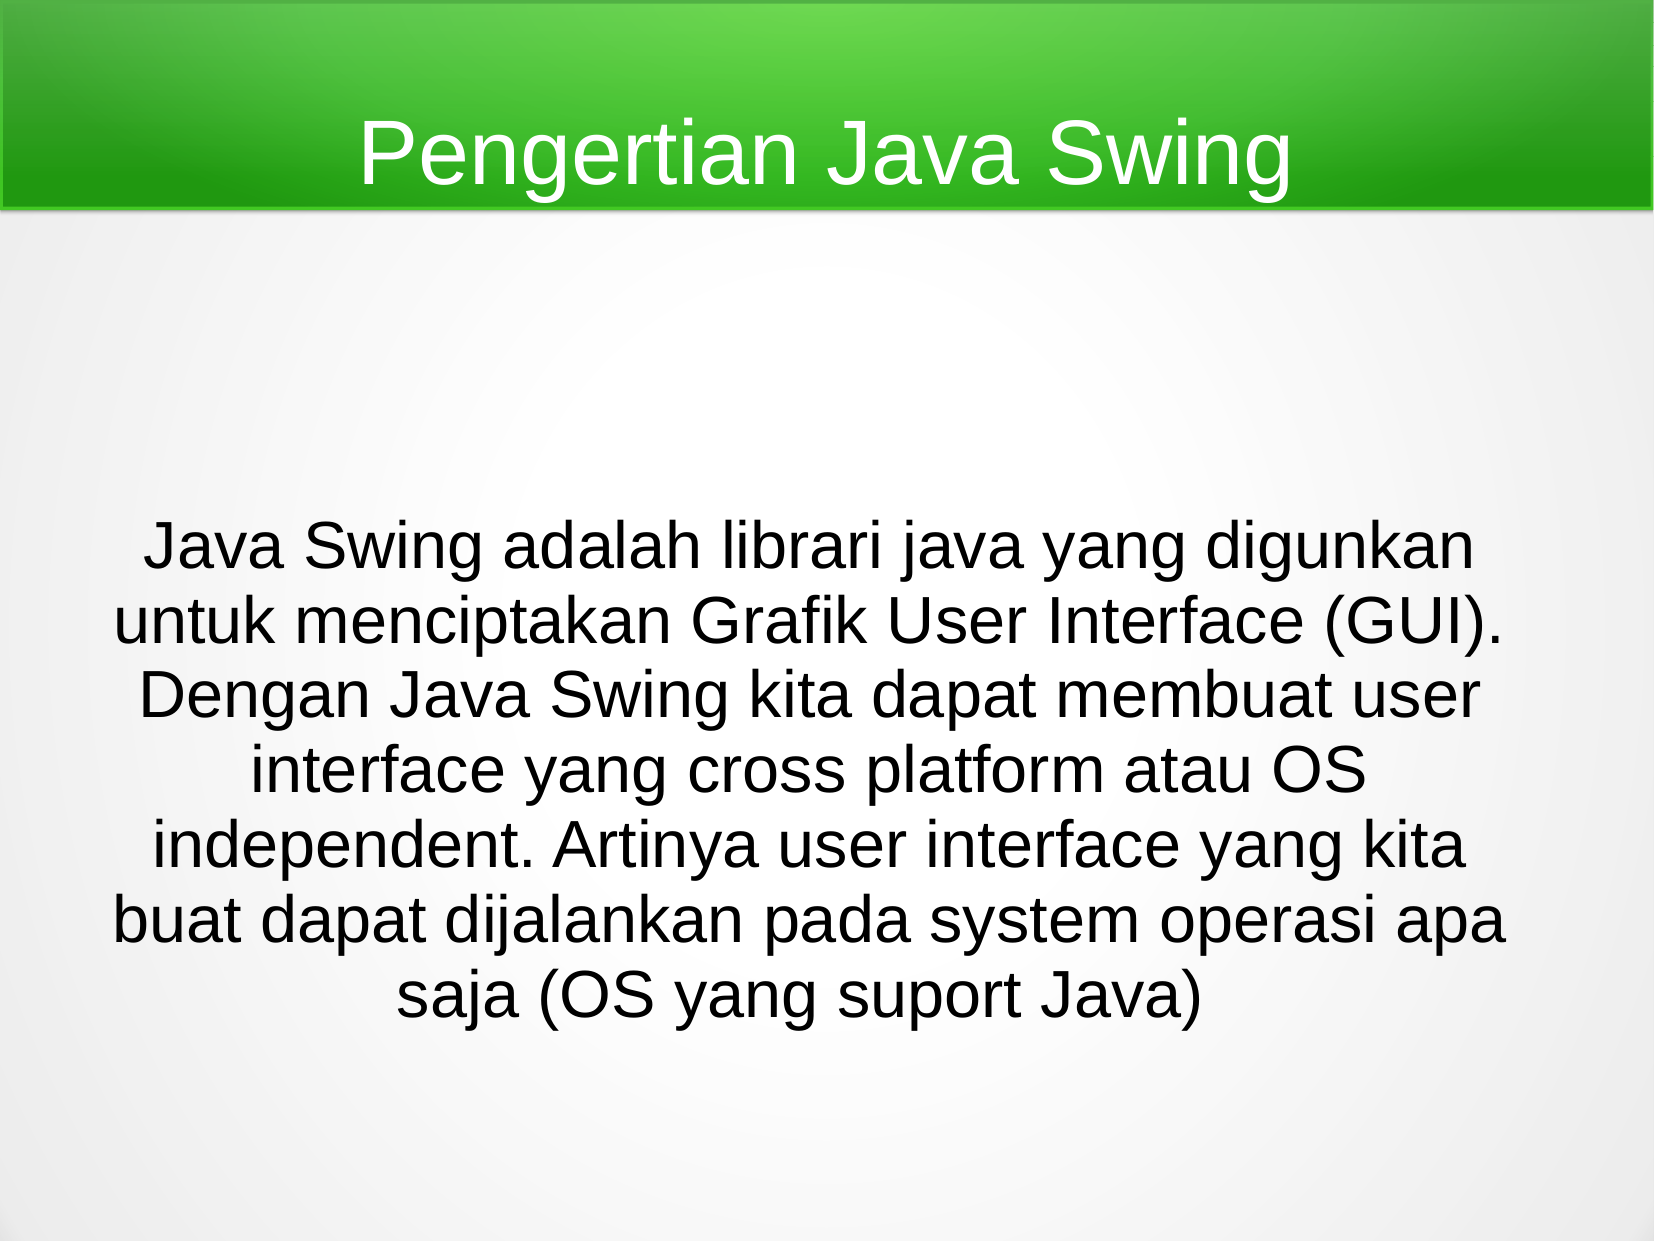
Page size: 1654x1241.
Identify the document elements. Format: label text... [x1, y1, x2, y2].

subtitle Java Swing adalah librari java yang digunkan untuk menciptakan Grafik User Interface (GUI). Dengan Java Swing kita dapat membuat user interface yang cross platform atau OS independent. Artinya user interface yang kita buat dapat dijalankan pada system operasi apa saja (OS yang suport Java) [82, 290, 1538, 1241]
title Pengertian Java Swing [82, 49, 1571, 257]
